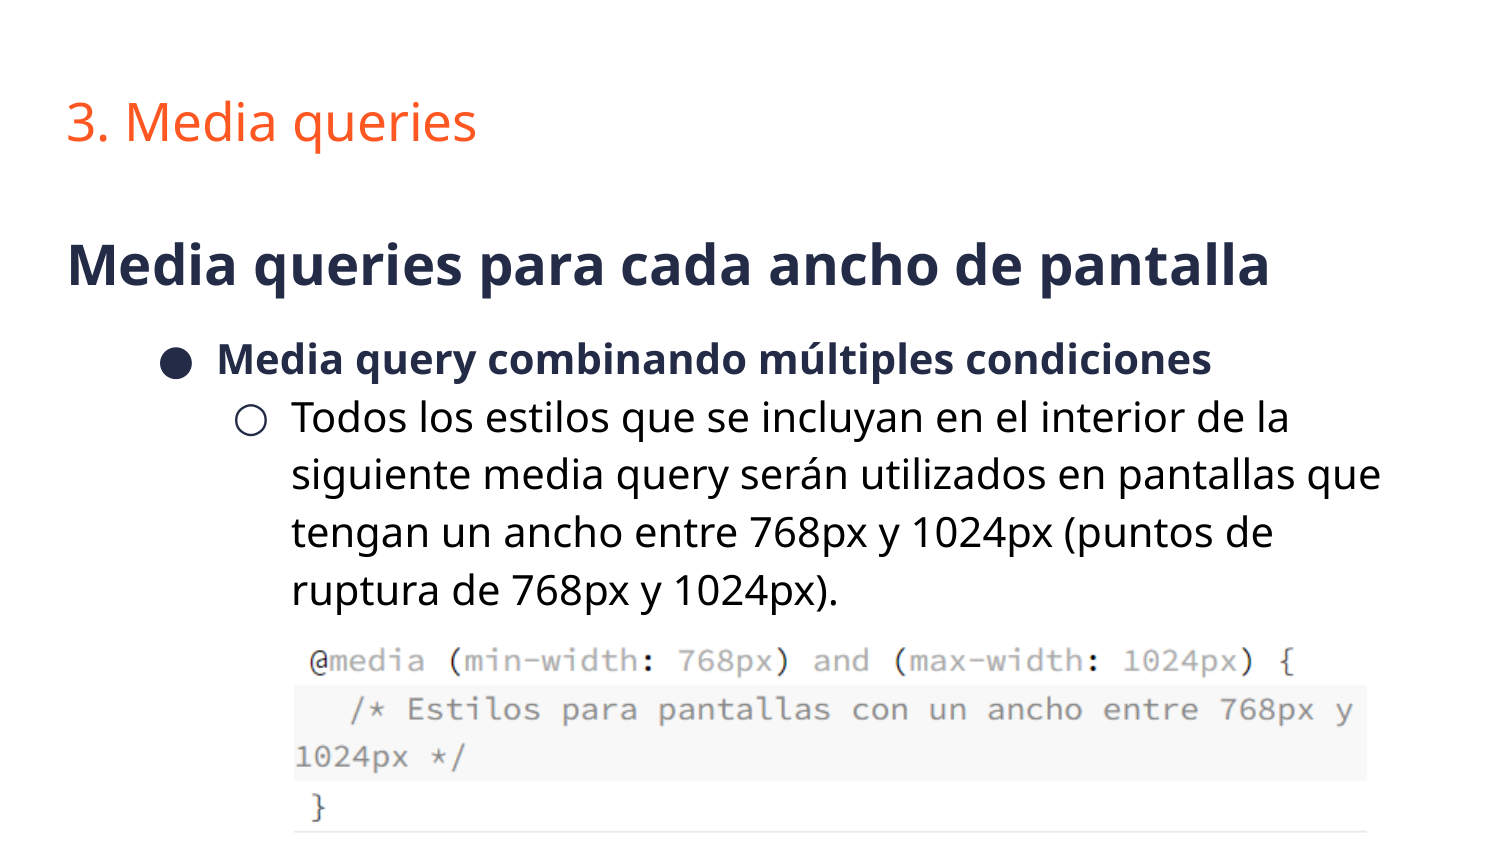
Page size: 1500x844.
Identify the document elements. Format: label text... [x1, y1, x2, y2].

list Media queries para cada ancho de pantalla Media query combinando múltiples condiciones Todos los estilos que se incluyan en el interior de la siguiente media query serán utilizados en pantallas que tengan un ancho entre 768px y 1024px (puntos de ruptura de 768px y 1024px). [51, 189, 1449, 757]
picture [294, 635, 1367, 836]
title 3. Media queries [51, 72, 1449, 167]
